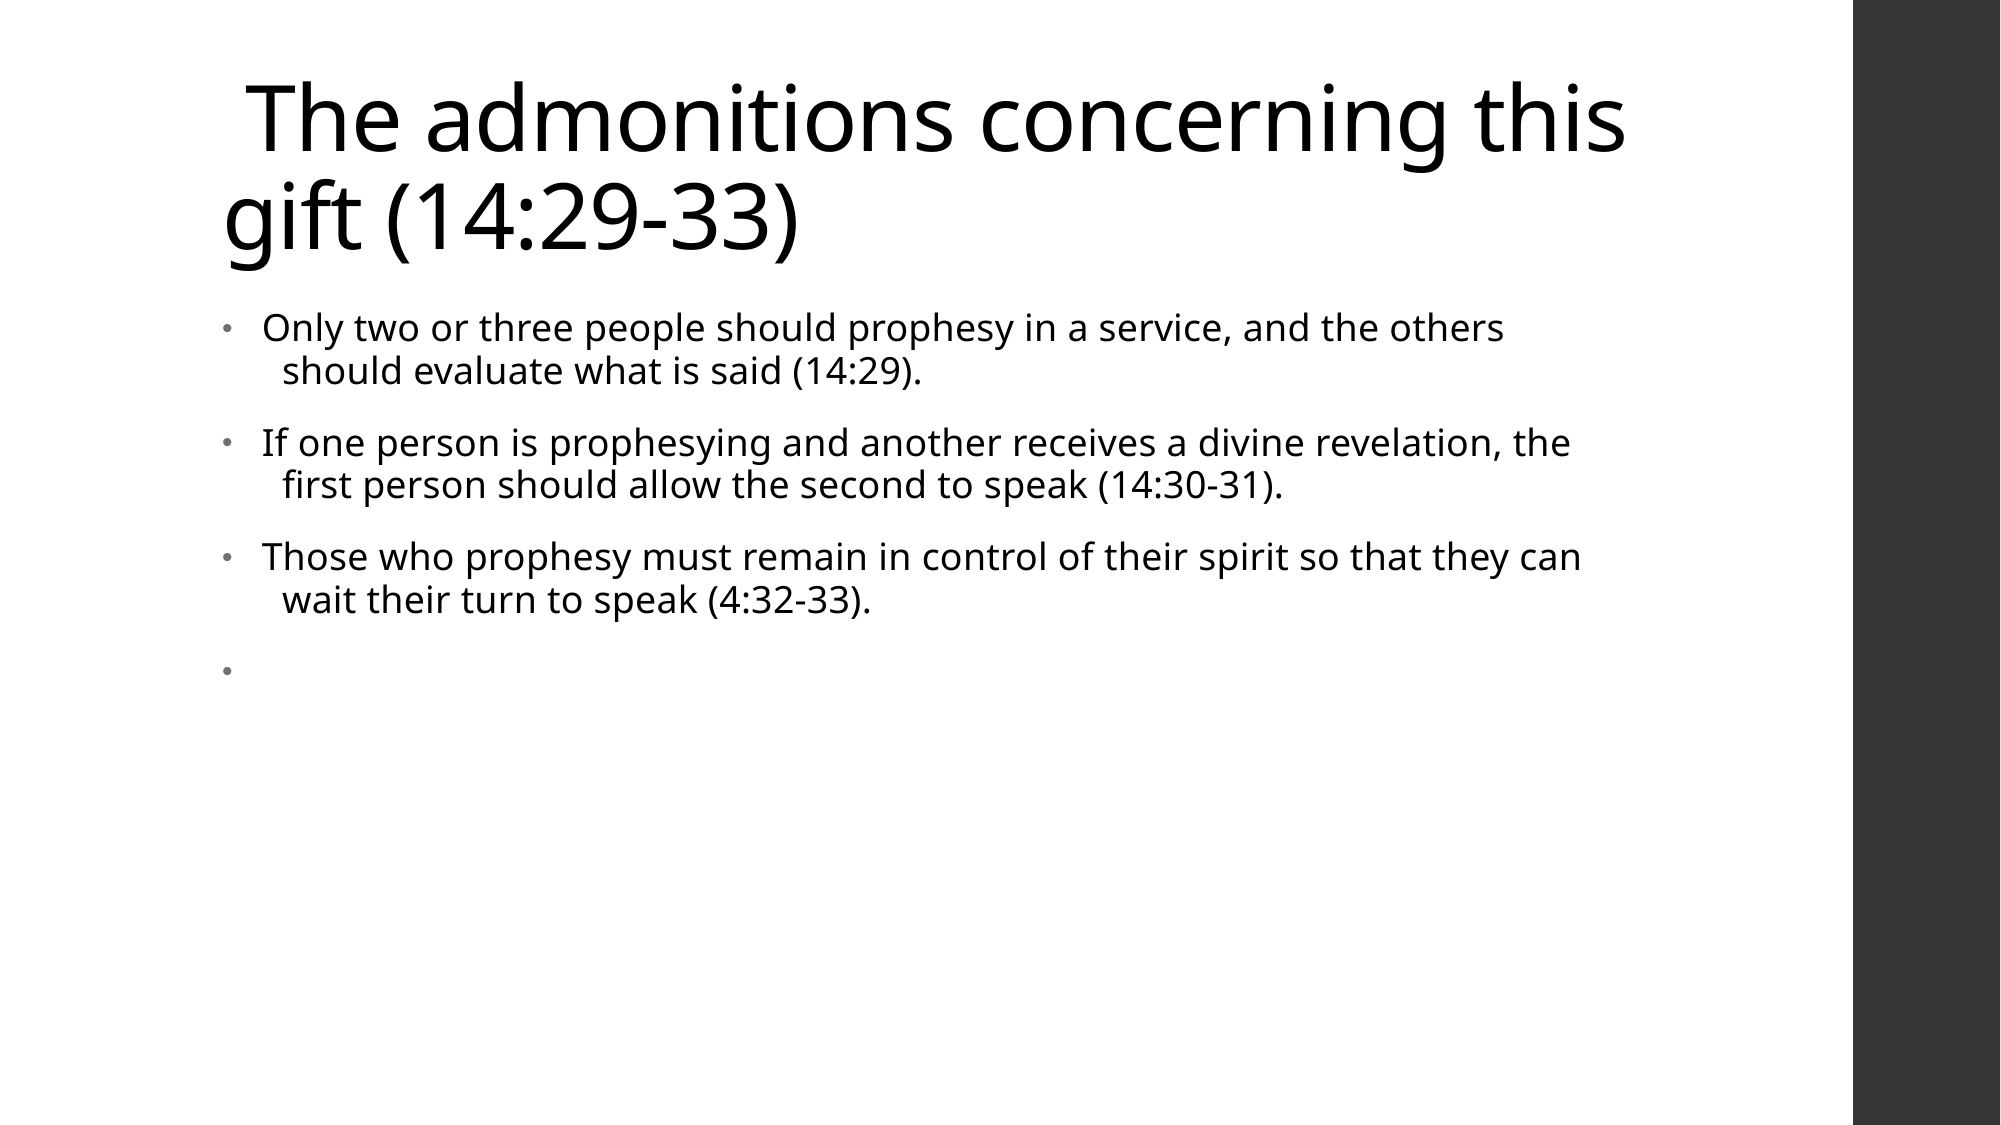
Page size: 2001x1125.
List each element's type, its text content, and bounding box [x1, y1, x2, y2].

title The admonitions concerning this gift (14:29-33) [206, 60, 1797, 278]
list Only two or three people should prophesy in a service, and the others should evaluate what is said (14:29). If one person is prophesying and another receives a divine revelation, the first person should allow the second to speak (14:30-31). Those who prophesy must remain in control of their spirit so that they can wait their turn to speak (4:32-33). [206, 299, 1617, 1014]
